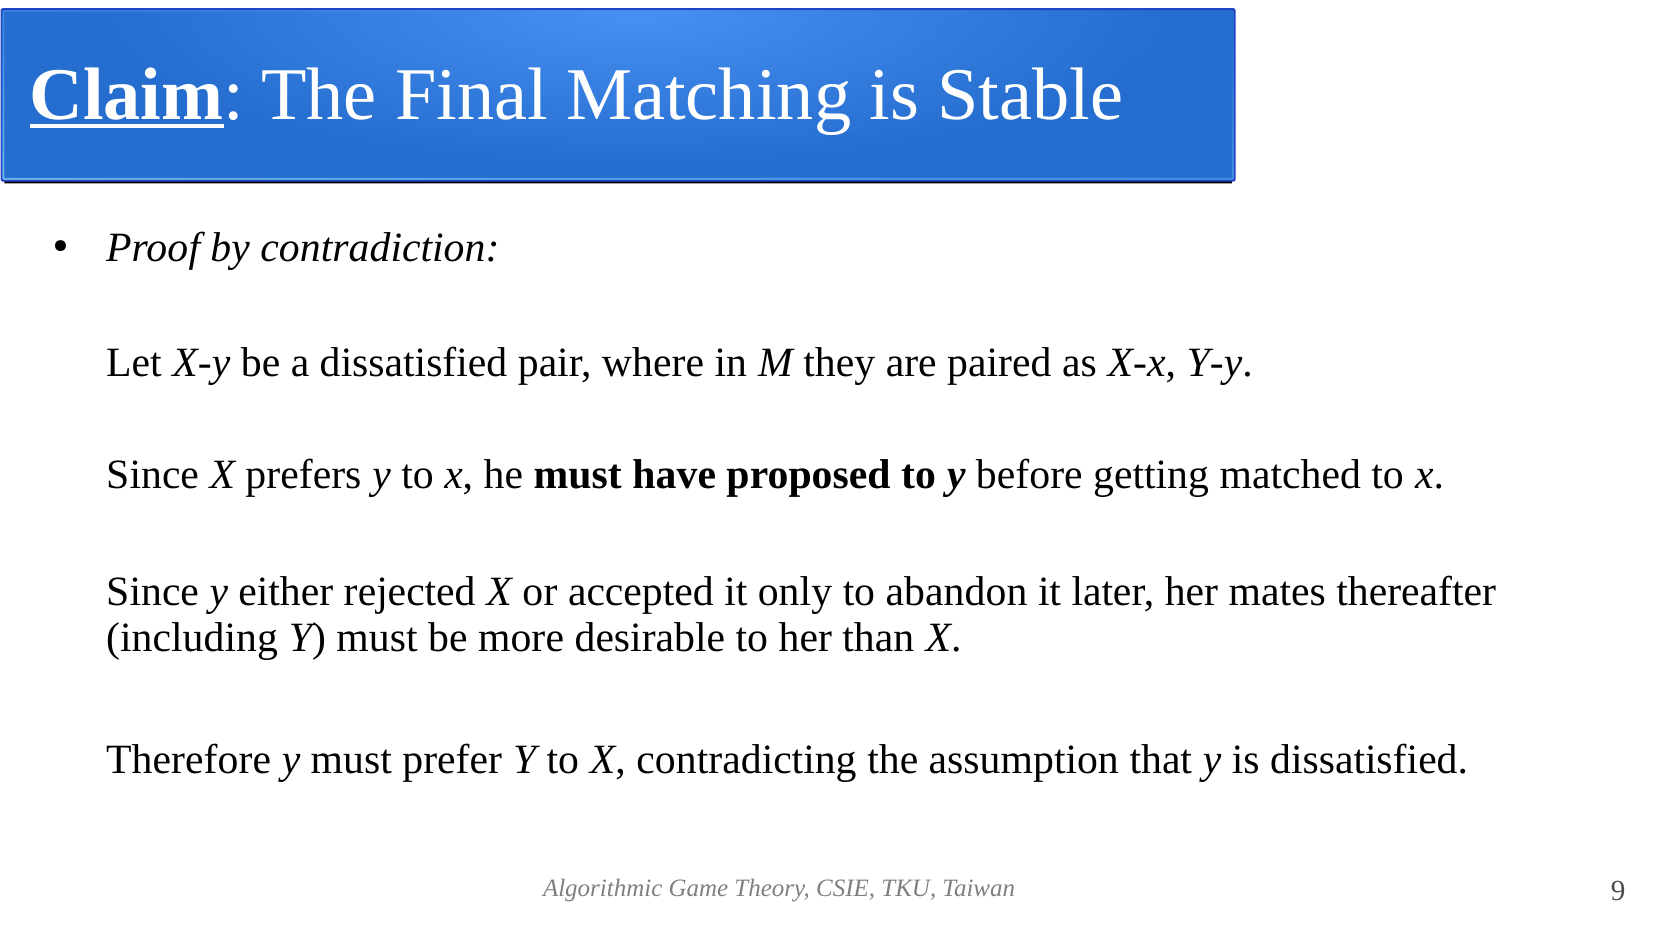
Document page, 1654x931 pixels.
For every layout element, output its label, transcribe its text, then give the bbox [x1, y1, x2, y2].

title Claim: The Final Matching is Stable [29, 17, 1138, 172]
list Proof by contradiction: Let X-y be a dissatisfied pair, where in M they are paired as X-x, Y-y. Since X prefers y to x, he must have proposed to y before getting matched to x. Since y either rejected X or accepted it only to abandon it later, her mates thereafter (including Y) must be more desirable to her than X. Therefore y must prefer Y to X, contradicting the assumption that y is dissatisfied. [35, 224, 1524, 886]
